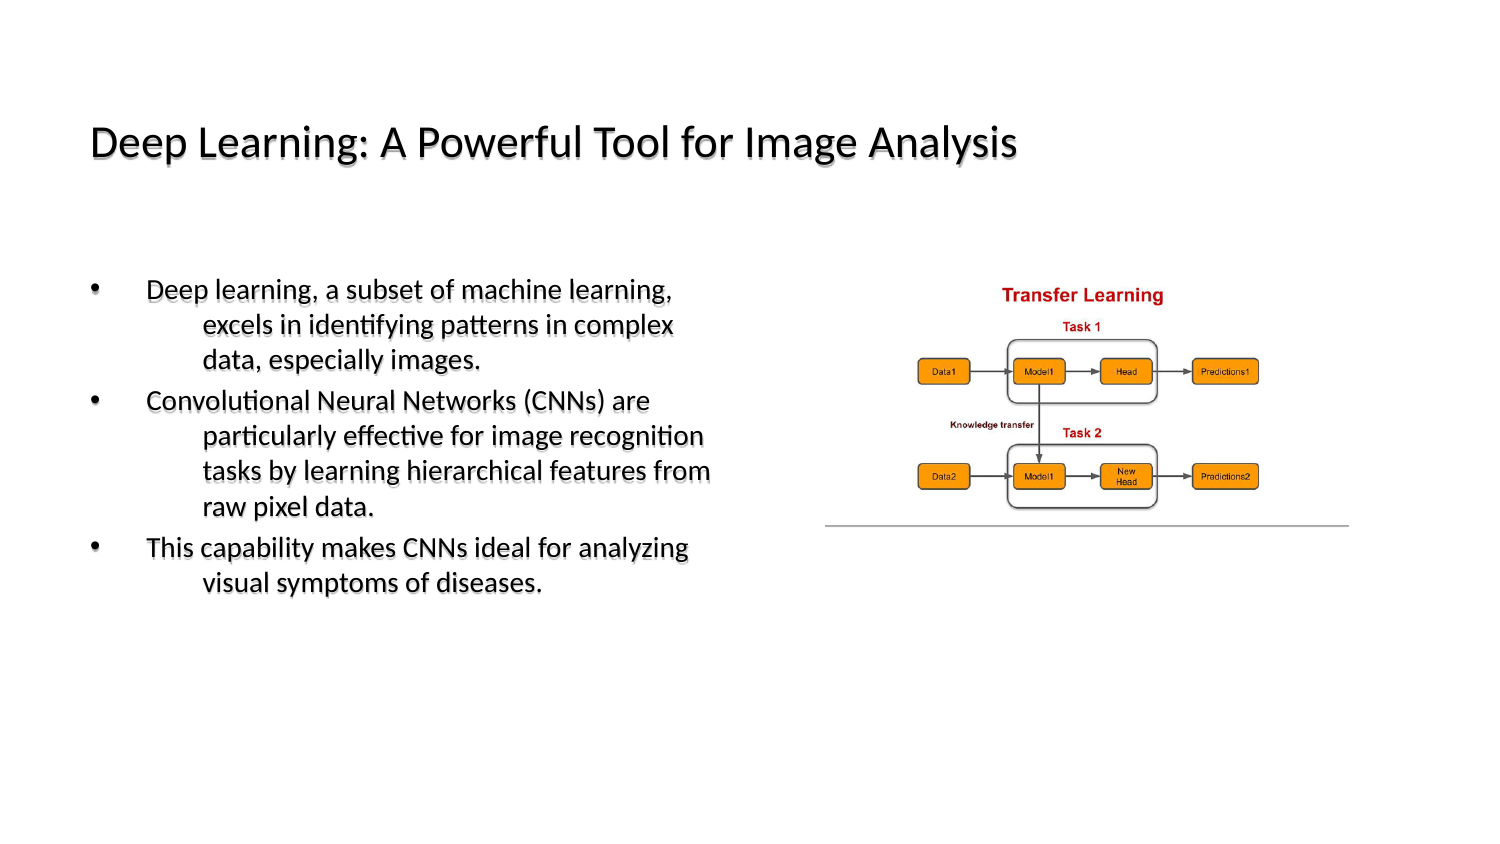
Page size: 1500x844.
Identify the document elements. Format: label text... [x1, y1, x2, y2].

title Deep Learning: A Powerful Tool for Image Analysis [75, 45, 1426, 233]
picture [825, 262, 1351, 526]
list Deep learning, a subset of machine learning, excels in identifying patterns in complex data, especially images. Convolutional Neural Networks (CNNs) are particularly effective for image recognition tasks by learning hierarchical features from raw pixel data. This capability makes CNNs ideal for analyzing visual symptoms of diseases. [75, 262, 751, 844]
